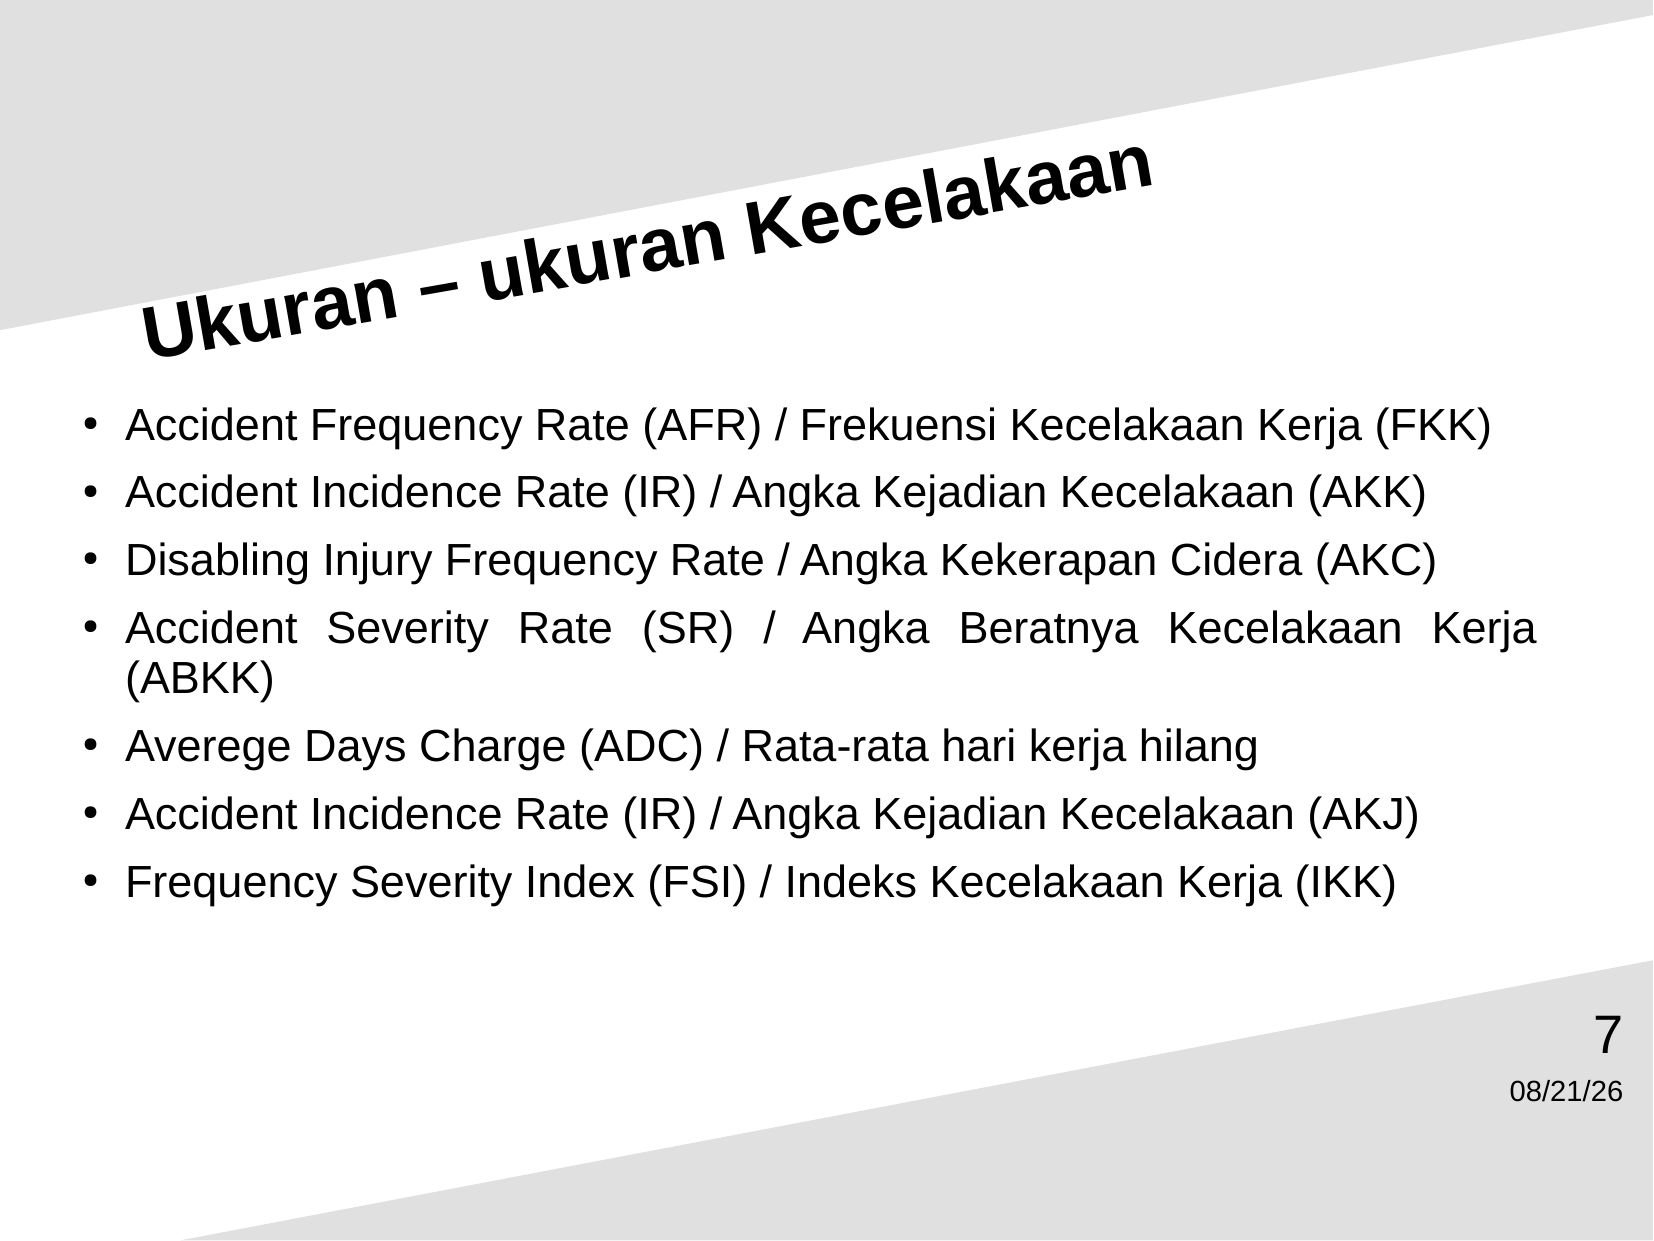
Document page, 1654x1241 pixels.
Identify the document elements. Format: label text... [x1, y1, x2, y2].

list Accident Frequency Rate (AFR) / Frekuensi Kecelakaan Kerja (FKK) Accident Incidence Rate (IR) / Angka Kejadian Kecelakaan (AKK) Disabling Injury Frequency Rate / Angka Kekerapan Cidera (AKC) Accident Severity Rate (SR) / Angka Beratnya Kecelakaan Kerja (ABKK) Averege Days Charge (ADC) / Rata-rata hari kerja hilang Accident Incidence Rate (IR) / Angka Kejadian Kecelakaan (AKJ) Frequency Severity Index (FSI) / Indeks Kecelakaan Kerja (IKK) [82, 331, 1538, 1052]
text_box Ukuran – ukuran Kecelakaan [119, 102, 1201, 387]
